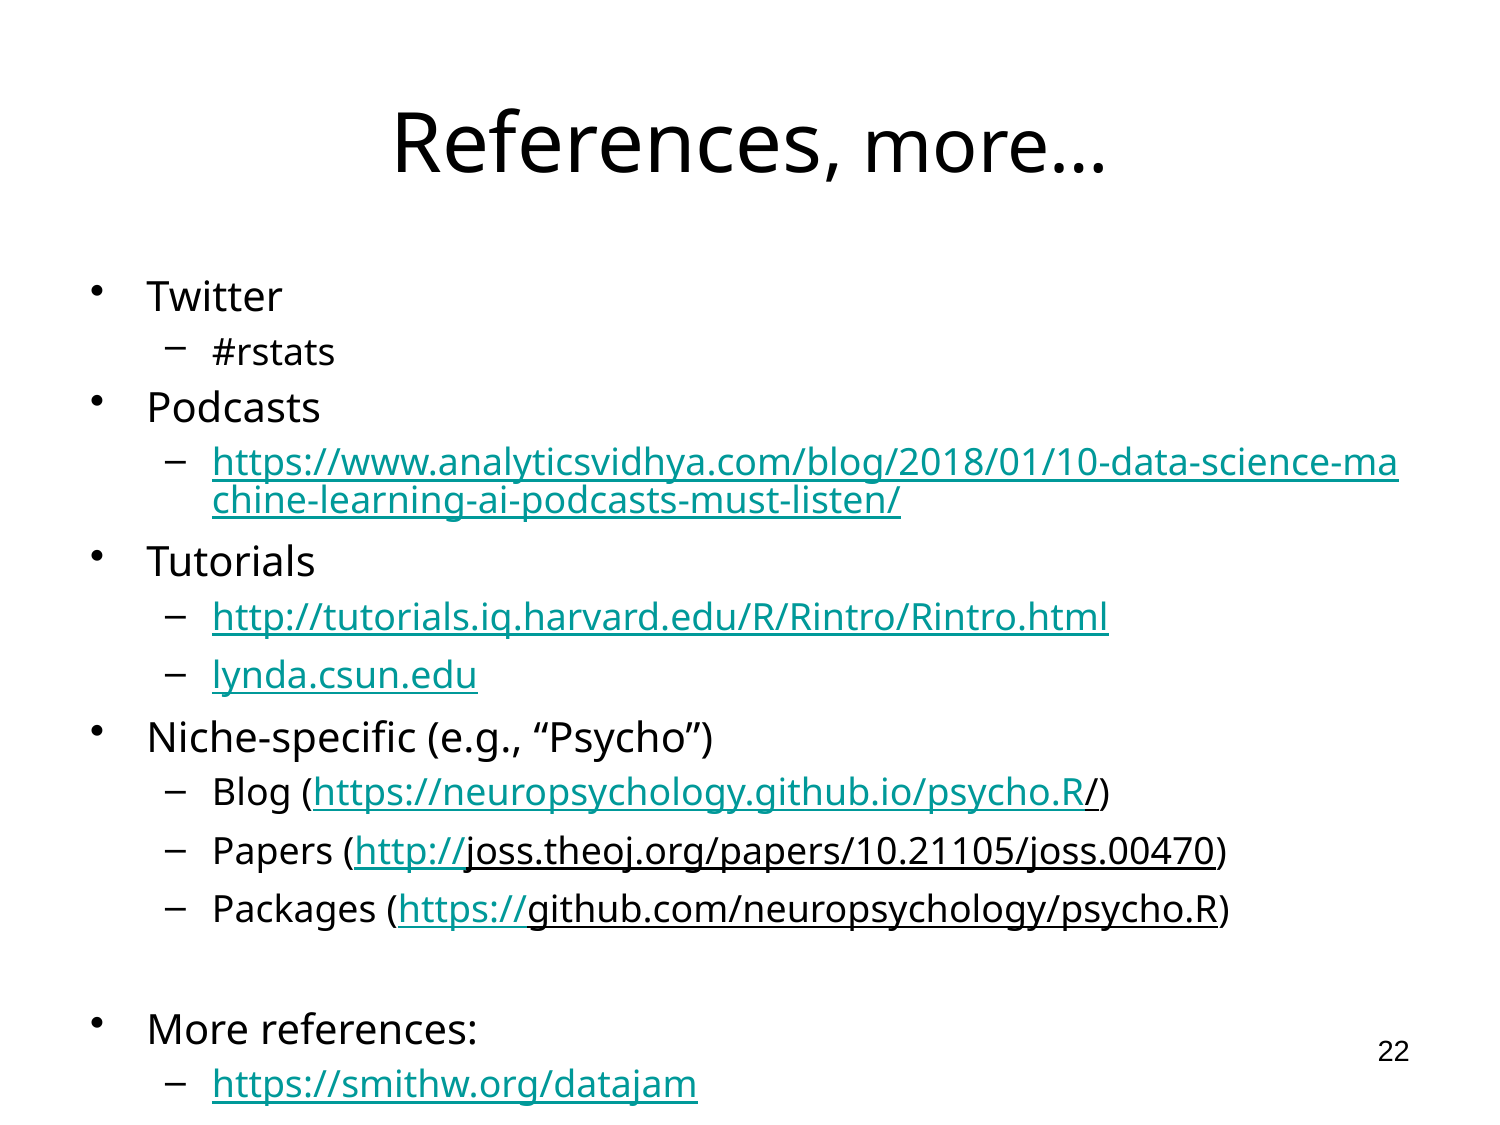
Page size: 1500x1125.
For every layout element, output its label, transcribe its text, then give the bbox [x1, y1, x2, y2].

list Twitter #rstats Podcasts https://www.analyticsvidhya.com/blog/2018/01/10-data-science-machine-learning-ai-podcasts-must-listen/ Tutorials http://tutorials.iq.harvard.edu/R/Rintro/Rintro.html lynda.csun.edu Niche-specific (e.g., “Psycho”) Blog (https://neuropsychology.github.io/psycho.R/) Papers (http://joss.theoj.org/papers/10.21105/joss.00470) Packages (https://github.com/neuropsychology/psycho.R) More references: https://smithw.org/datajam [75, 262, 1425, 1005]
slide_number <number> [1074, 1024, 1425, 1103]
title References, more… [75, 45, 1425, 233]
